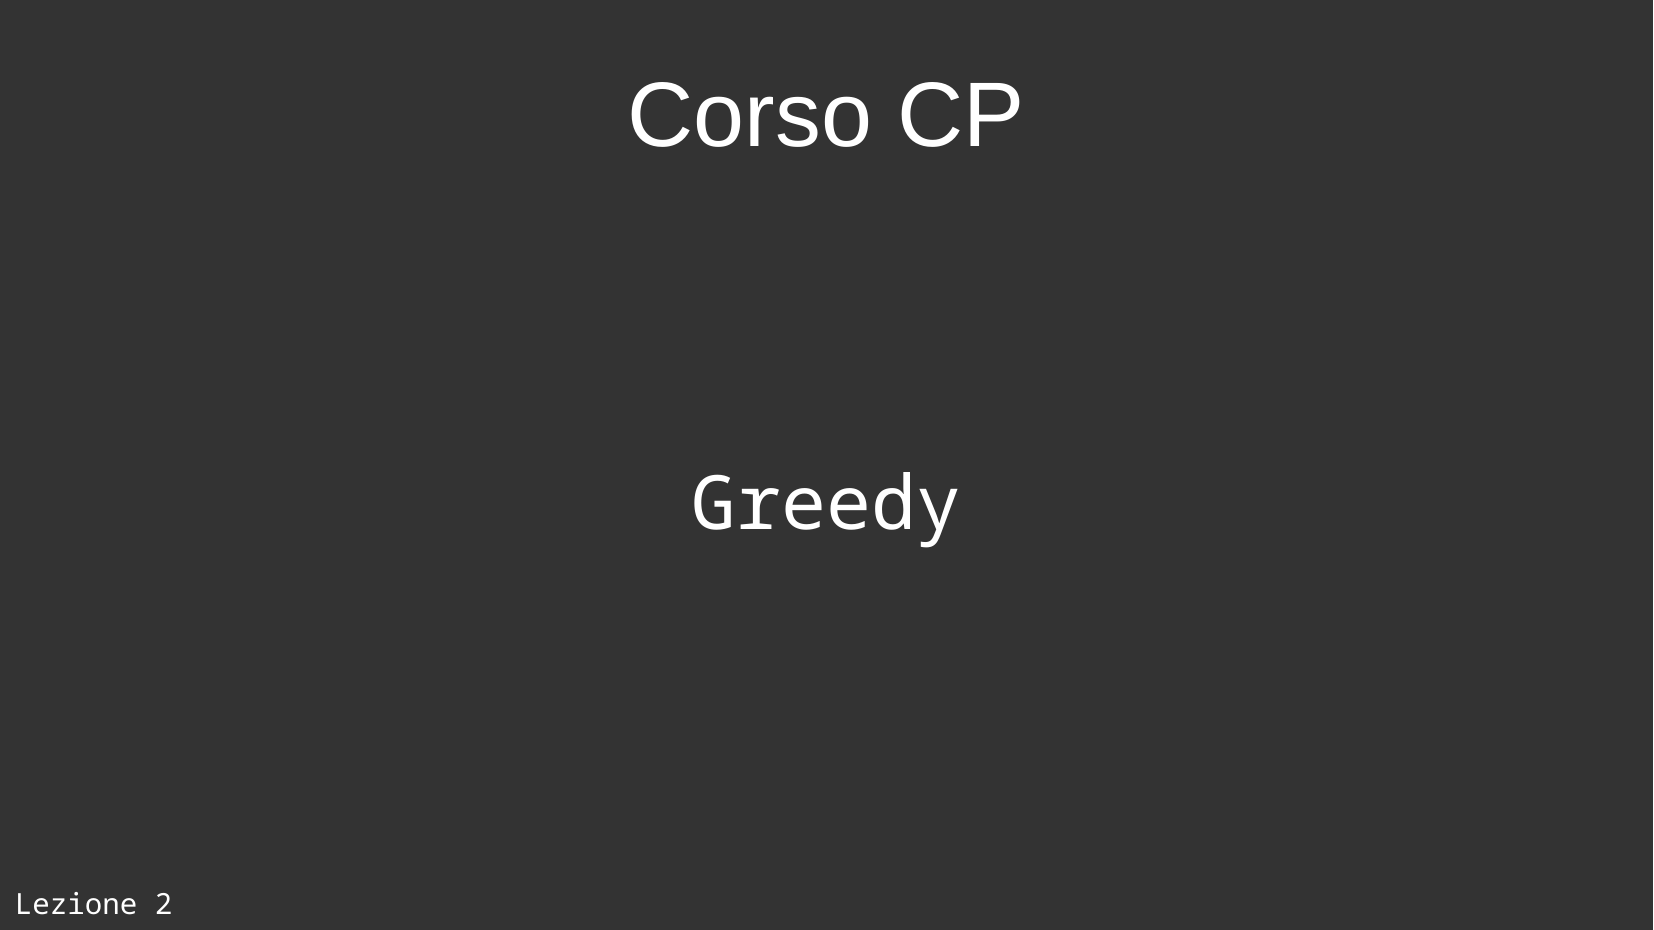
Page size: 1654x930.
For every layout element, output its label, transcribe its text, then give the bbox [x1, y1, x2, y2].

text_box Greedy [676, 441, 977, 560]
text_box Lezione 2 [0, 875, 188, 930]
title Corso CP [622, 37, 1031, 193]
